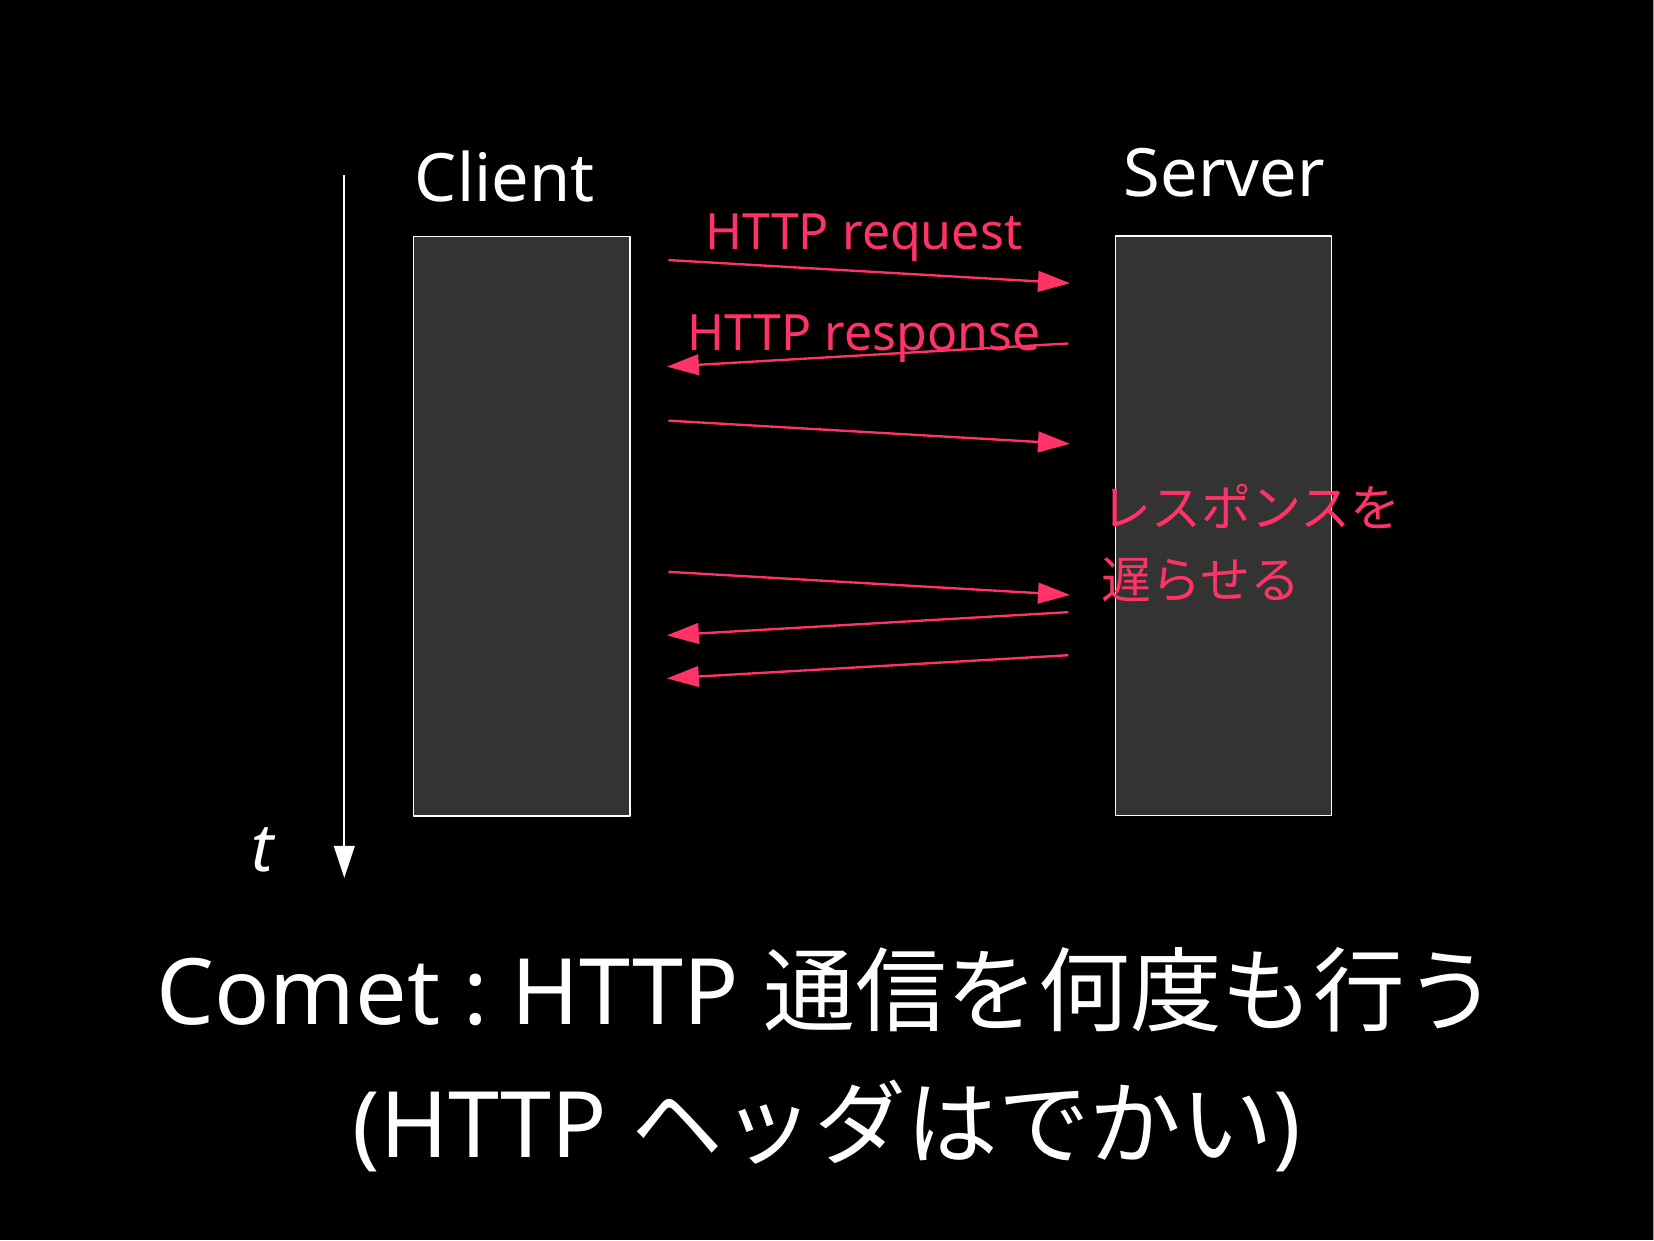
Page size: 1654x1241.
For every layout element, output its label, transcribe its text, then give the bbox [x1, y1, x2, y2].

text_box Client [400, 123, 733, 237]
text_box HTTP response [673, 289, 1058, 358]
text_box レスポンスを 遅らせる [1086, 460, 1380, 583]
text_box Comet : HTTP 通信を何度も行う (HTTP ヘッダはでかい) [82, 921, 1571, 1182]
text_box [1115, 282, 1332, 460]
text_box [413, 237, 630, 817]
text_box t [236, 792, 306, 906]
text_box [1268, 590, 1279, 597]
text_box [1115, 583, 1332, 816]
text_box Server [1108, 118, 1441, 282]
text_box HTTP request [690, 188, 1040, 258]
